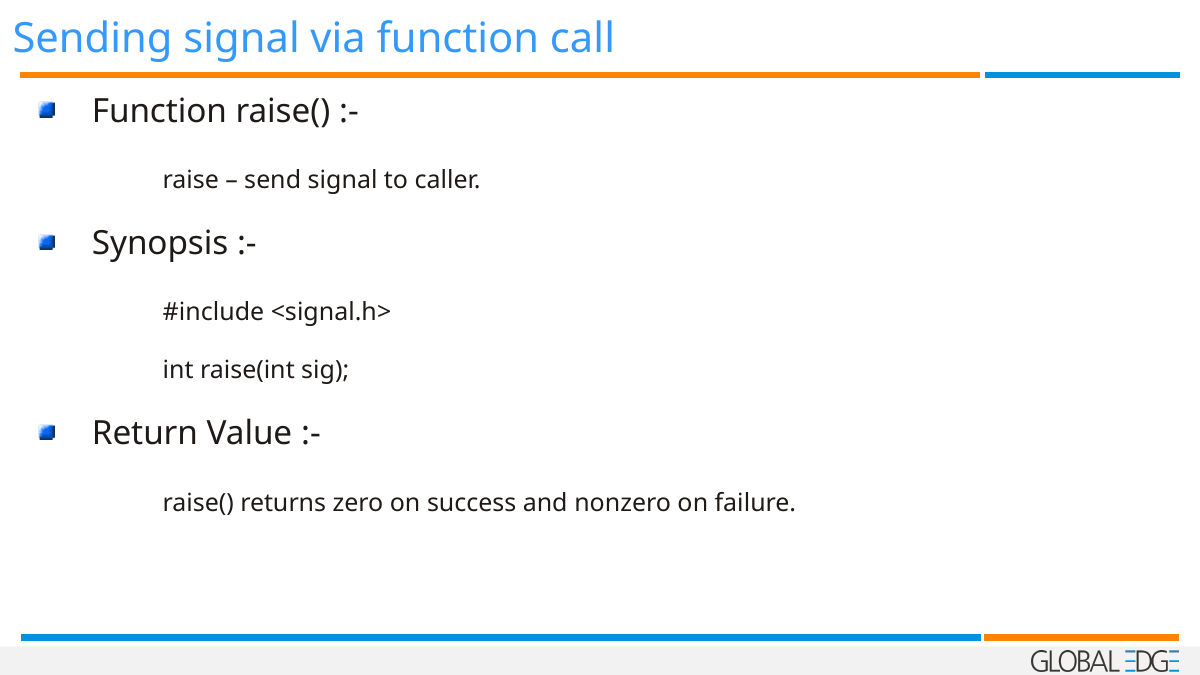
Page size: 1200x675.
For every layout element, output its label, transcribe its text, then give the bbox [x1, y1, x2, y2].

title Sending signal via function call [12, 9, 1088, 63]
list Function raise() :- raise – send signal to caller. Synopsis :- #include <signal.h> int raise(int sig); Return Value :- raise() returns zero on success and nonzero on failure. [21, 86, 1170, 627]
picture [1031, 650, 1179, 672]
